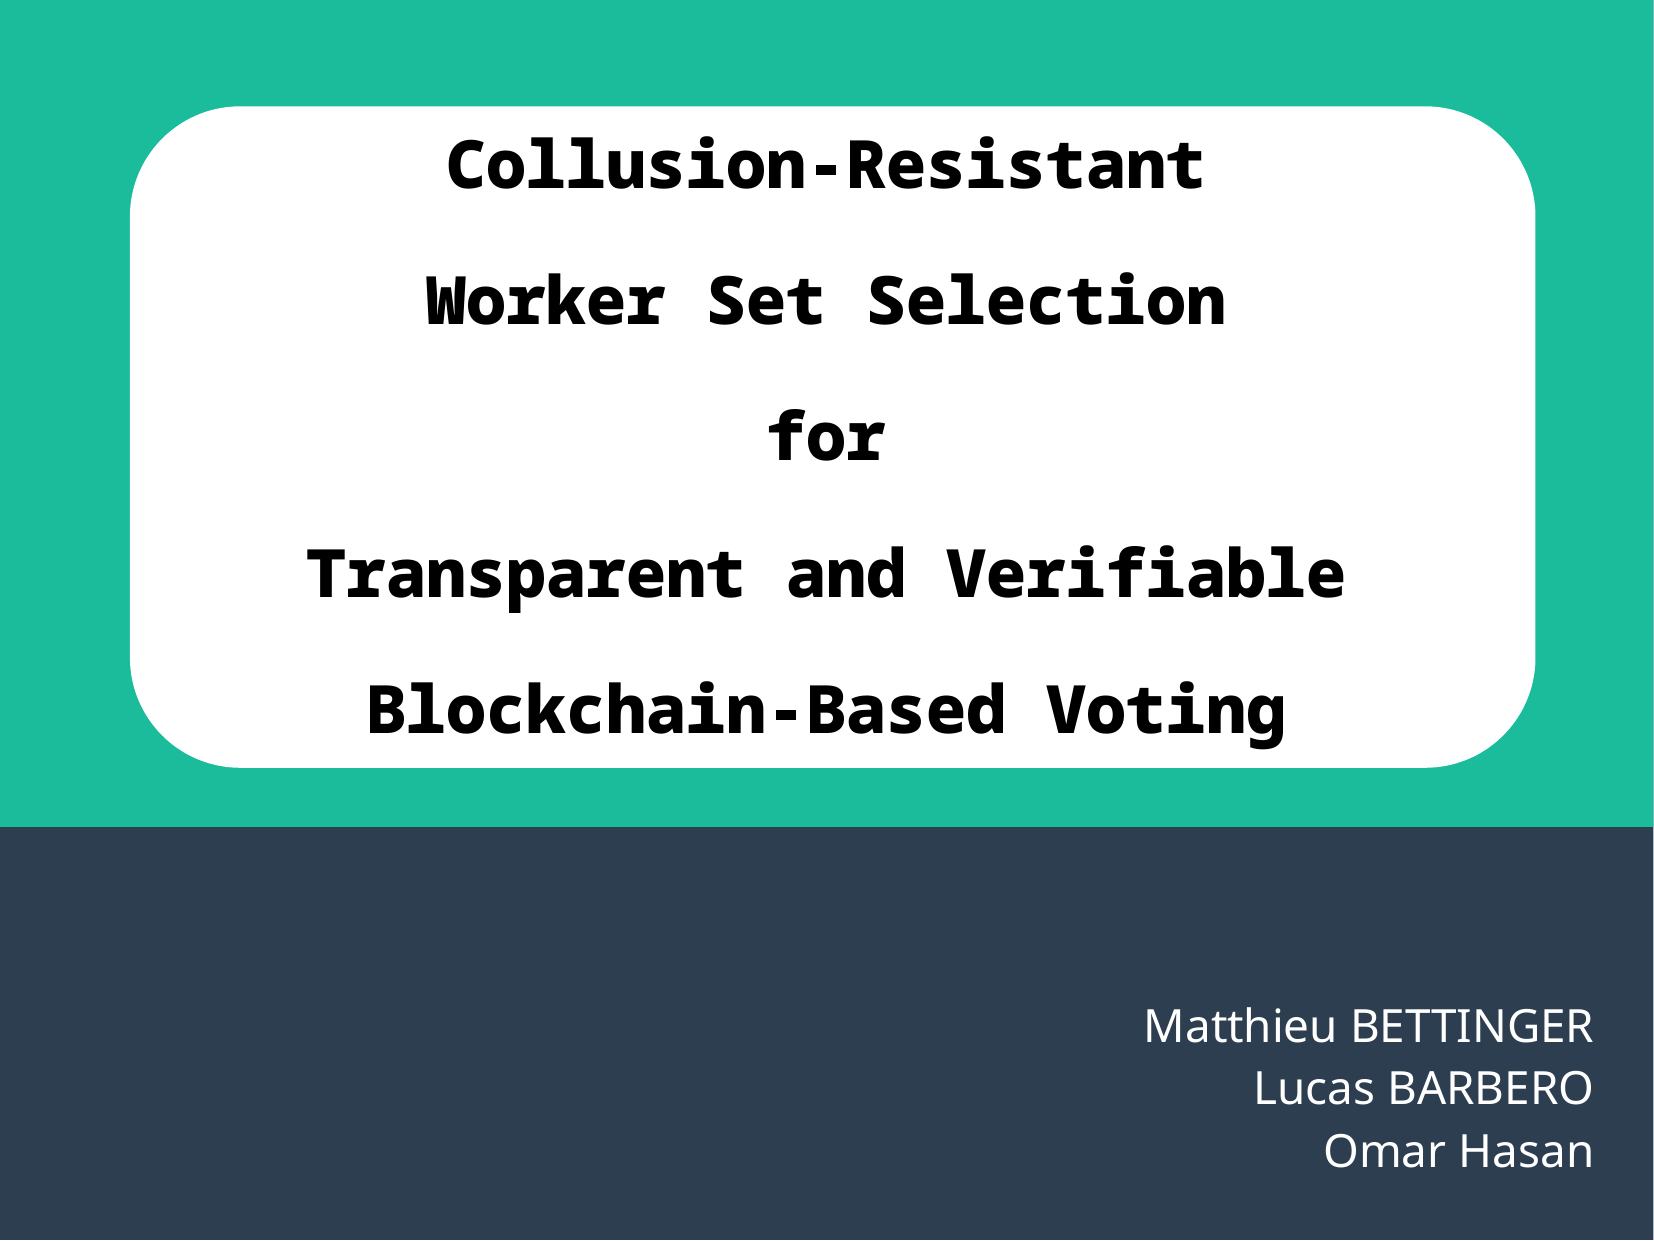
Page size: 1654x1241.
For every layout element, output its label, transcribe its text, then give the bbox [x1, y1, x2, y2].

subtitle Matthieu BETTINGER Lucas BARBERO Omar Hasan [59, 856, 1595, 1182]
title Collusion-Resistant Worker Set Selection for Transparent and Verifiable Blockchain-Based Voting [59, 47, 1595, 778]
